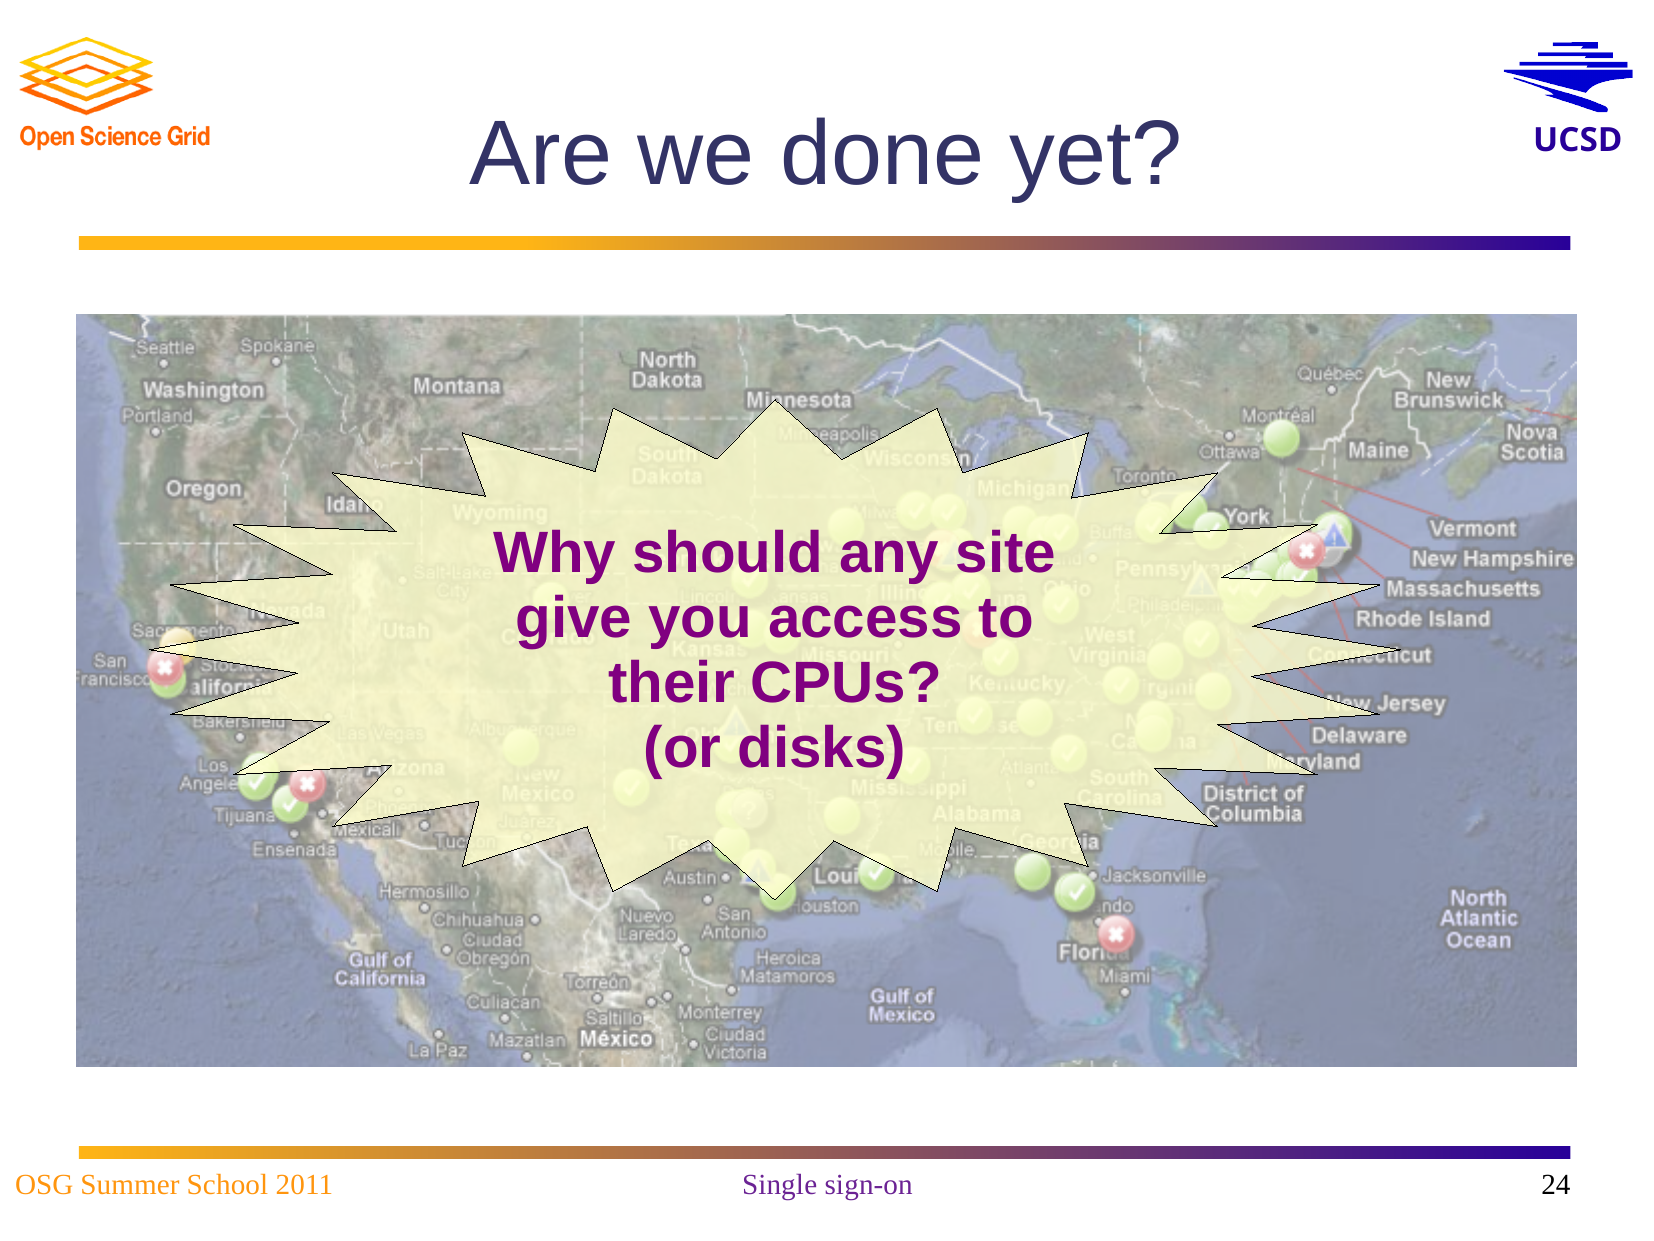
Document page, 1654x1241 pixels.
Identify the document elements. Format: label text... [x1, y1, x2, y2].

text_box [69, 307, 1593, 1085]
title Are we done yet? [82, 49, 1571, 257]
picture [1495, 42, 1637, 118]
text_box Why should any site give you access to their CPUs? (or disks) [149, 399, 1401, 900]
picture [0, 14, 229, 167]
